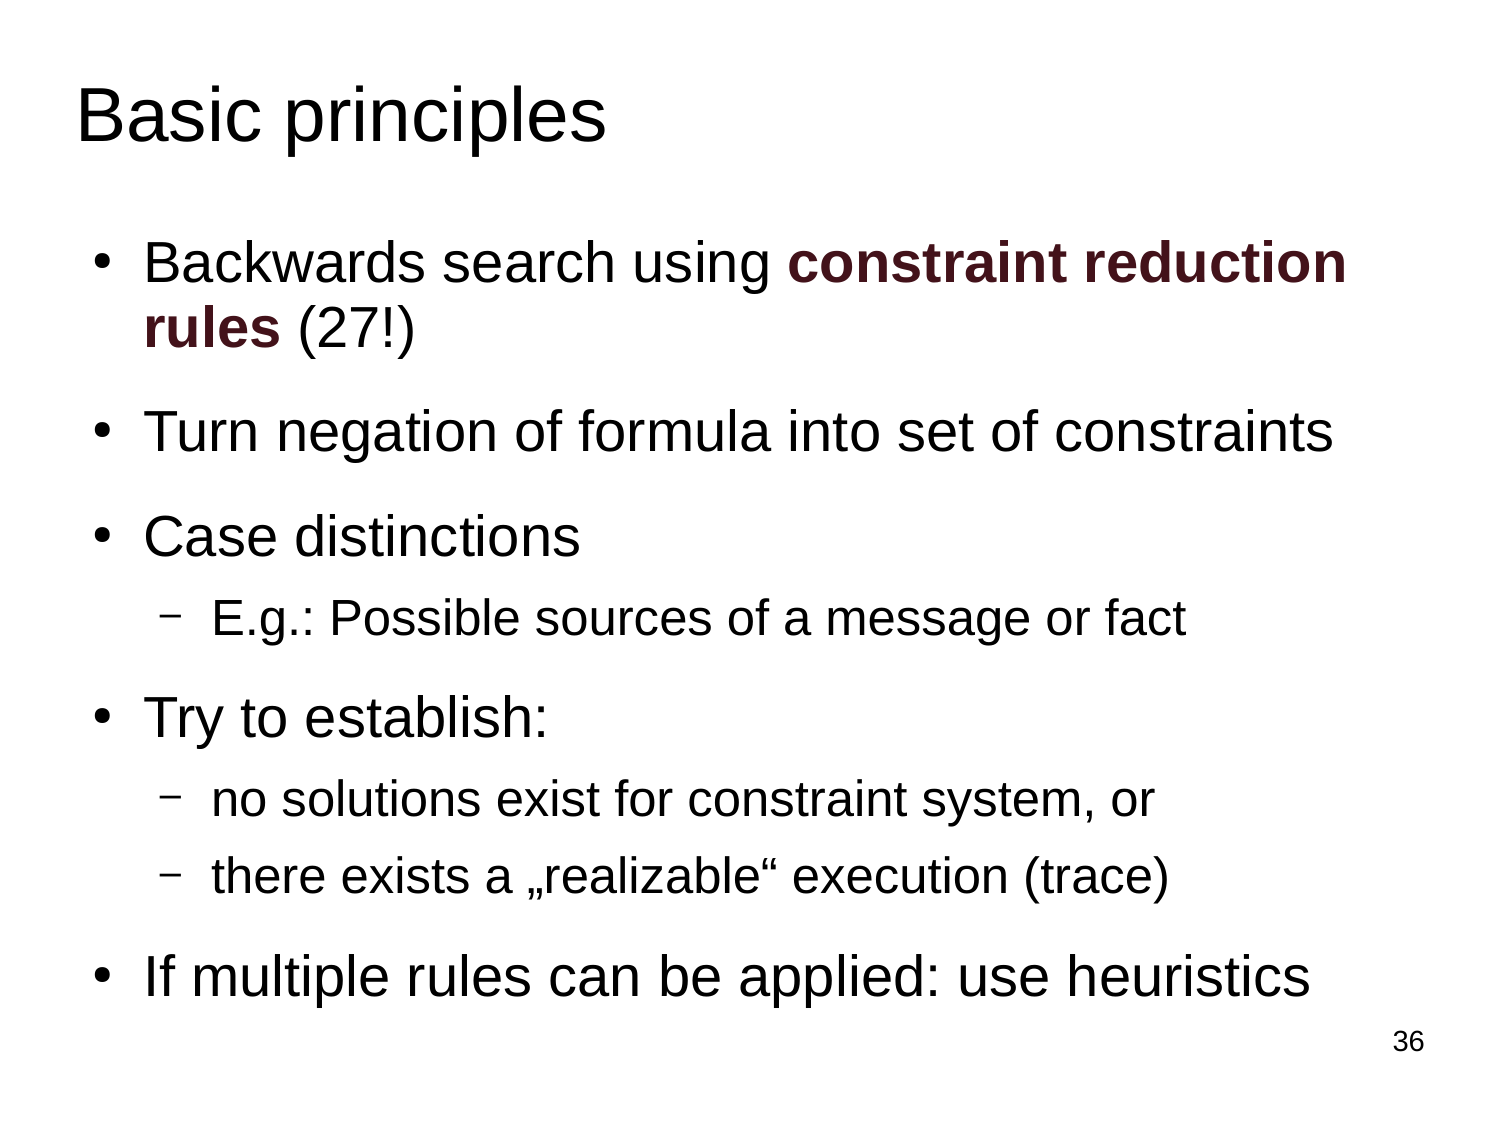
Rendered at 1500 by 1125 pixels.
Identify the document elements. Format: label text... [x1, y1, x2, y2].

list Backwards search using constraint reduction rules (27!) Turn negation of formula into set of constraints Case distinctions E.g.: Possible sources of a message or fact Try to establish: no solutions exist for constraint system, or there exists a „realizable“ execution (trace) If multiple rules can be applied: use heuristics [75, 230, 1425, 1014]
title Basic principles [75, 44, 1425, 185]
